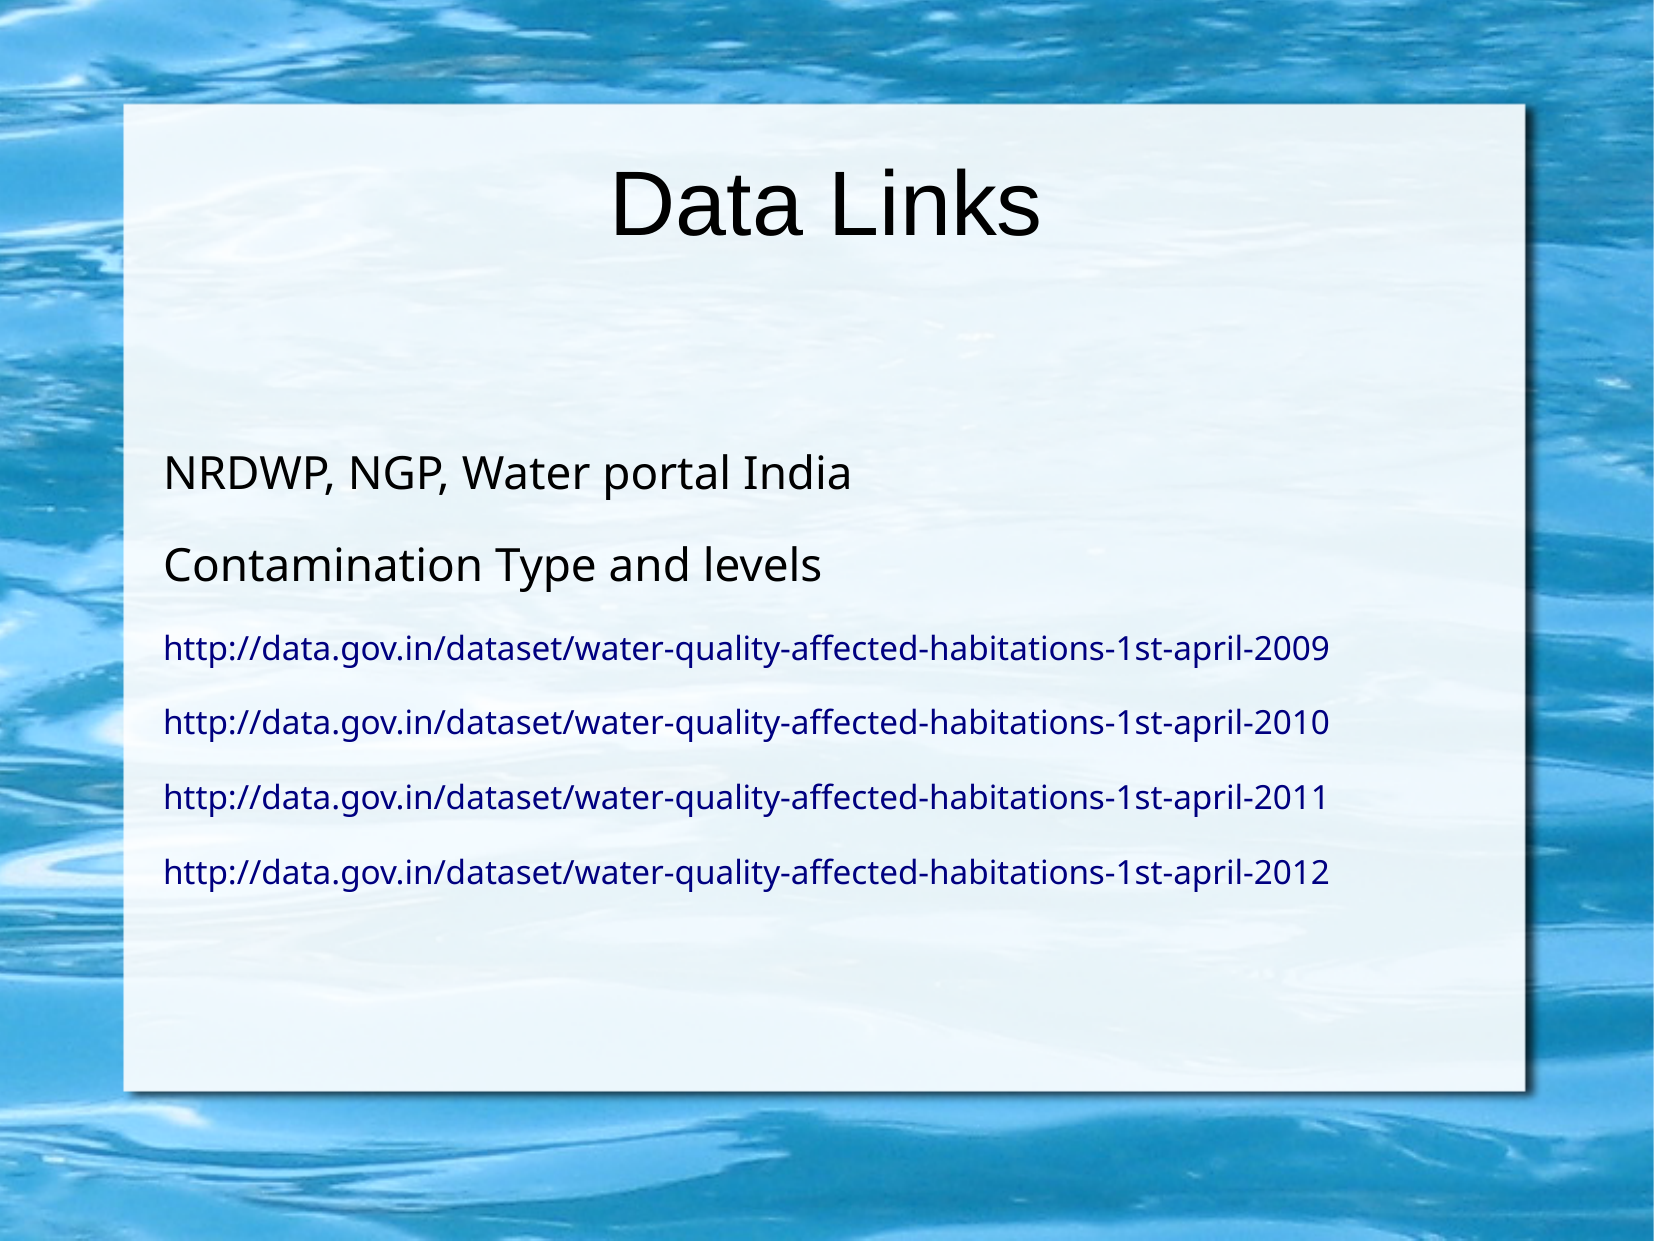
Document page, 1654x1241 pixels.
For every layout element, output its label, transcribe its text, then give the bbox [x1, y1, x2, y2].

list NRDWP, NGP, Water portal India Contamination Type and levels http://data.gov.in/dataset/water-quality-affected-habitations-1st-april-2009 http://data.gov.in/dataset/water-quality-affected-habitations-1st-april-2010 http://data.gov.in/dataset/water-quality-affected-habitations-1st-april-2011 http://data.gov.in/dataset/water-quality-affected-habitations-1st-april-2012 [163, 256, 1489, 996]
title Data Links [82, 100, 1571, 308]
picture [0, 0, 1654, 1241]
